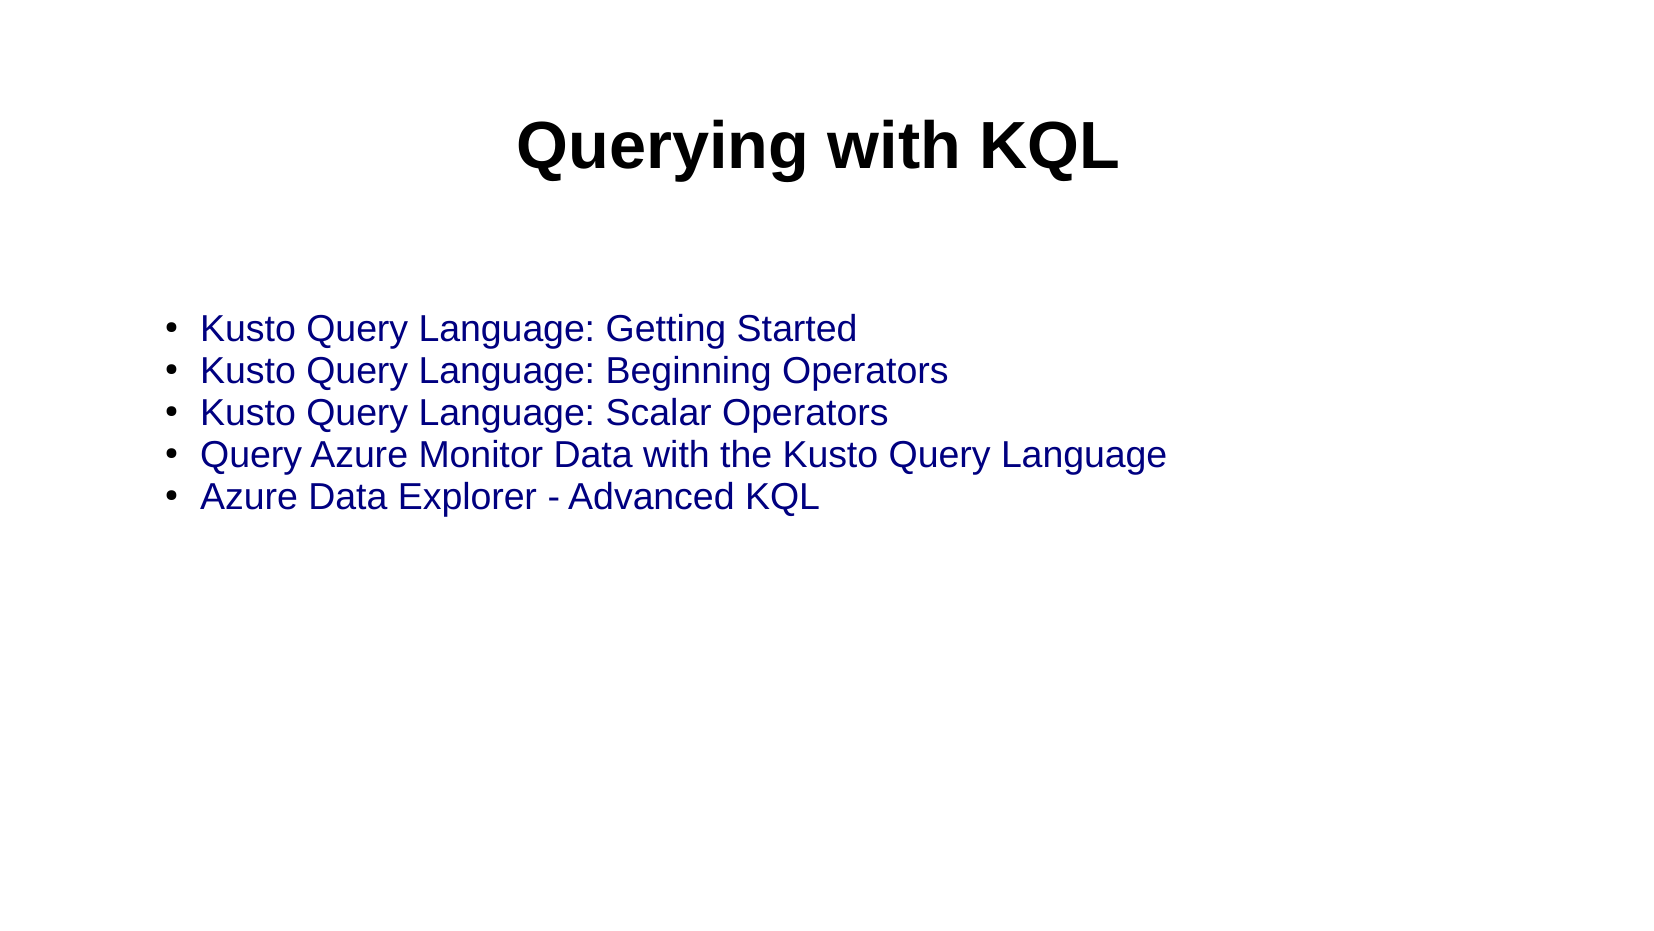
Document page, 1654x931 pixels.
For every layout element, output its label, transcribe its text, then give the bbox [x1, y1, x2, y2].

title Querying with KQL [75, 67, 1564, 223]
text_box Kusto Query Language: Getting Started Kusto Query Language: Beginning Operators Kusto Query Language: Scalar Operators Query Azure Monitor Data with the Kusto Query Language Azure Data Explorer - Advanced KQL [150, 300, 1238, 525]
